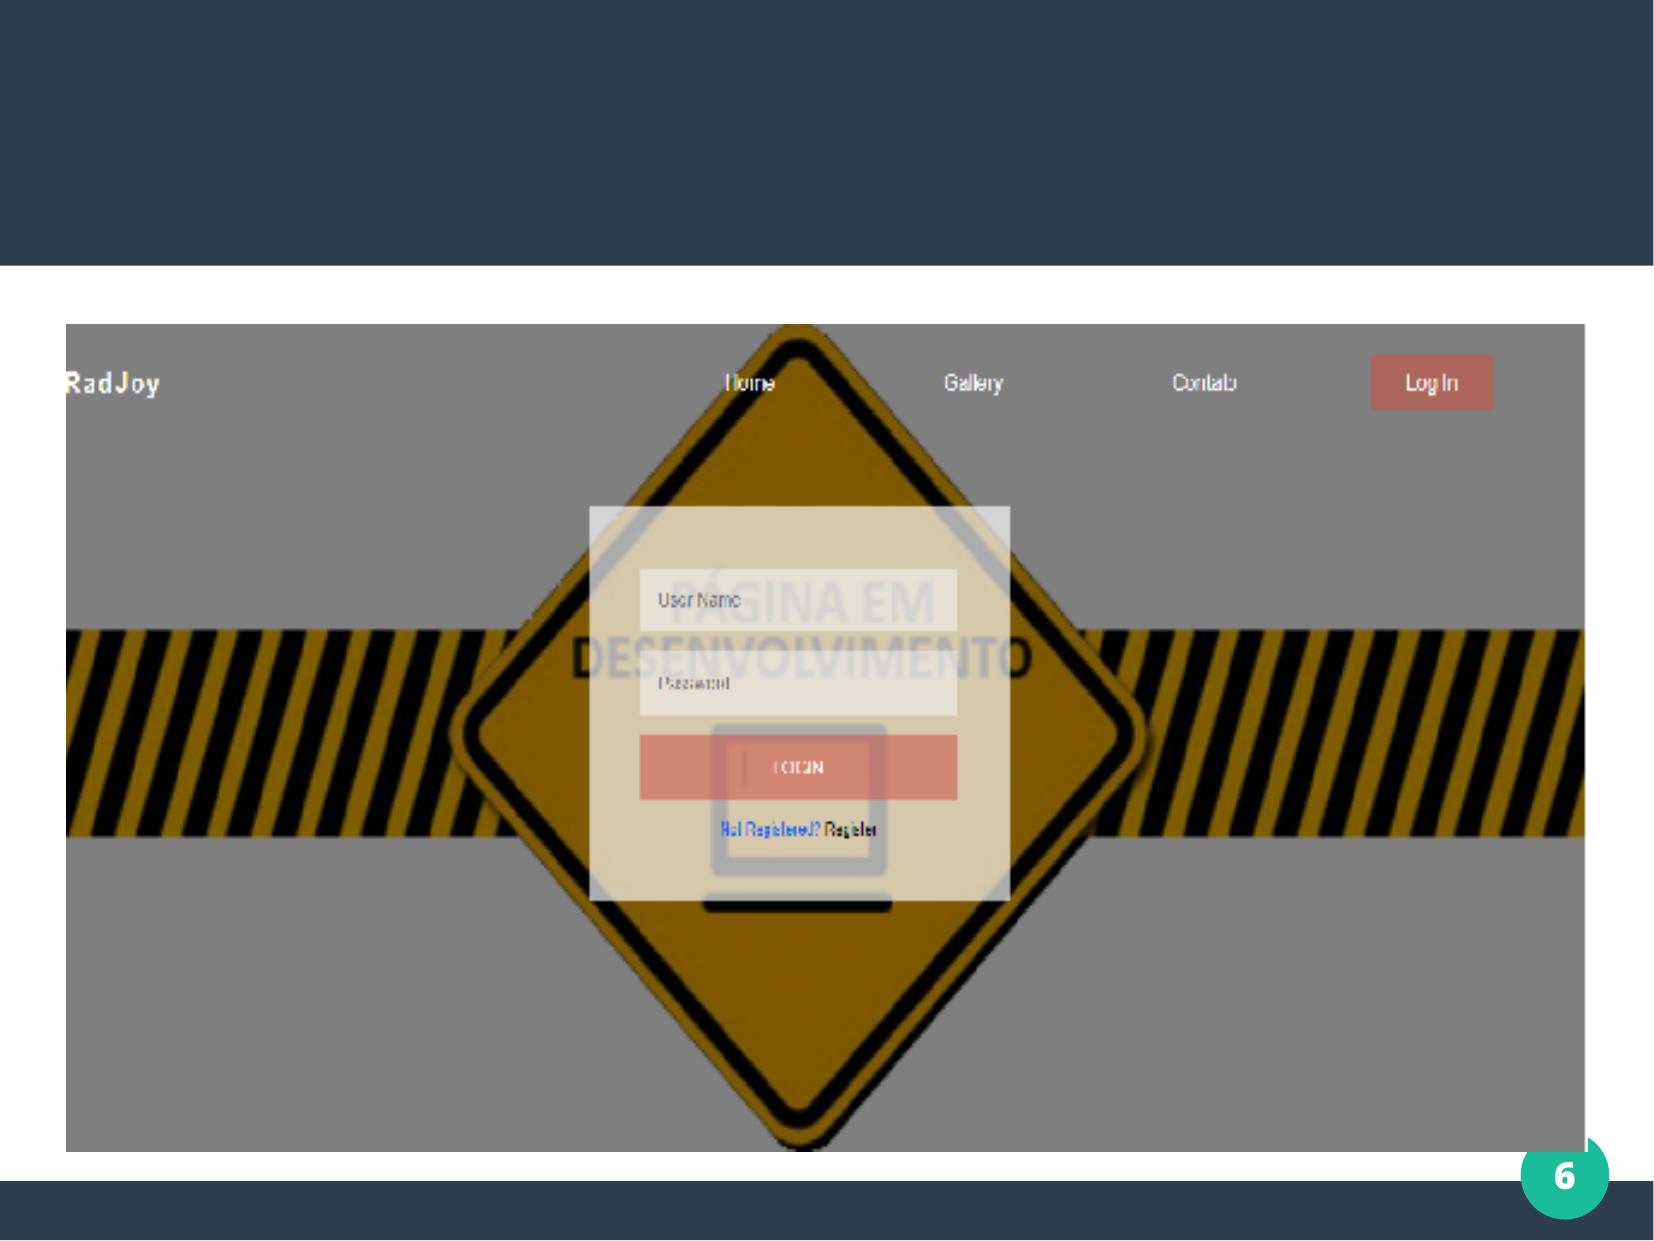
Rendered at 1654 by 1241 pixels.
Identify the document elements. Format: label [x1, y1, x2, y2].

picture [66, 324, 1588, 1152]
